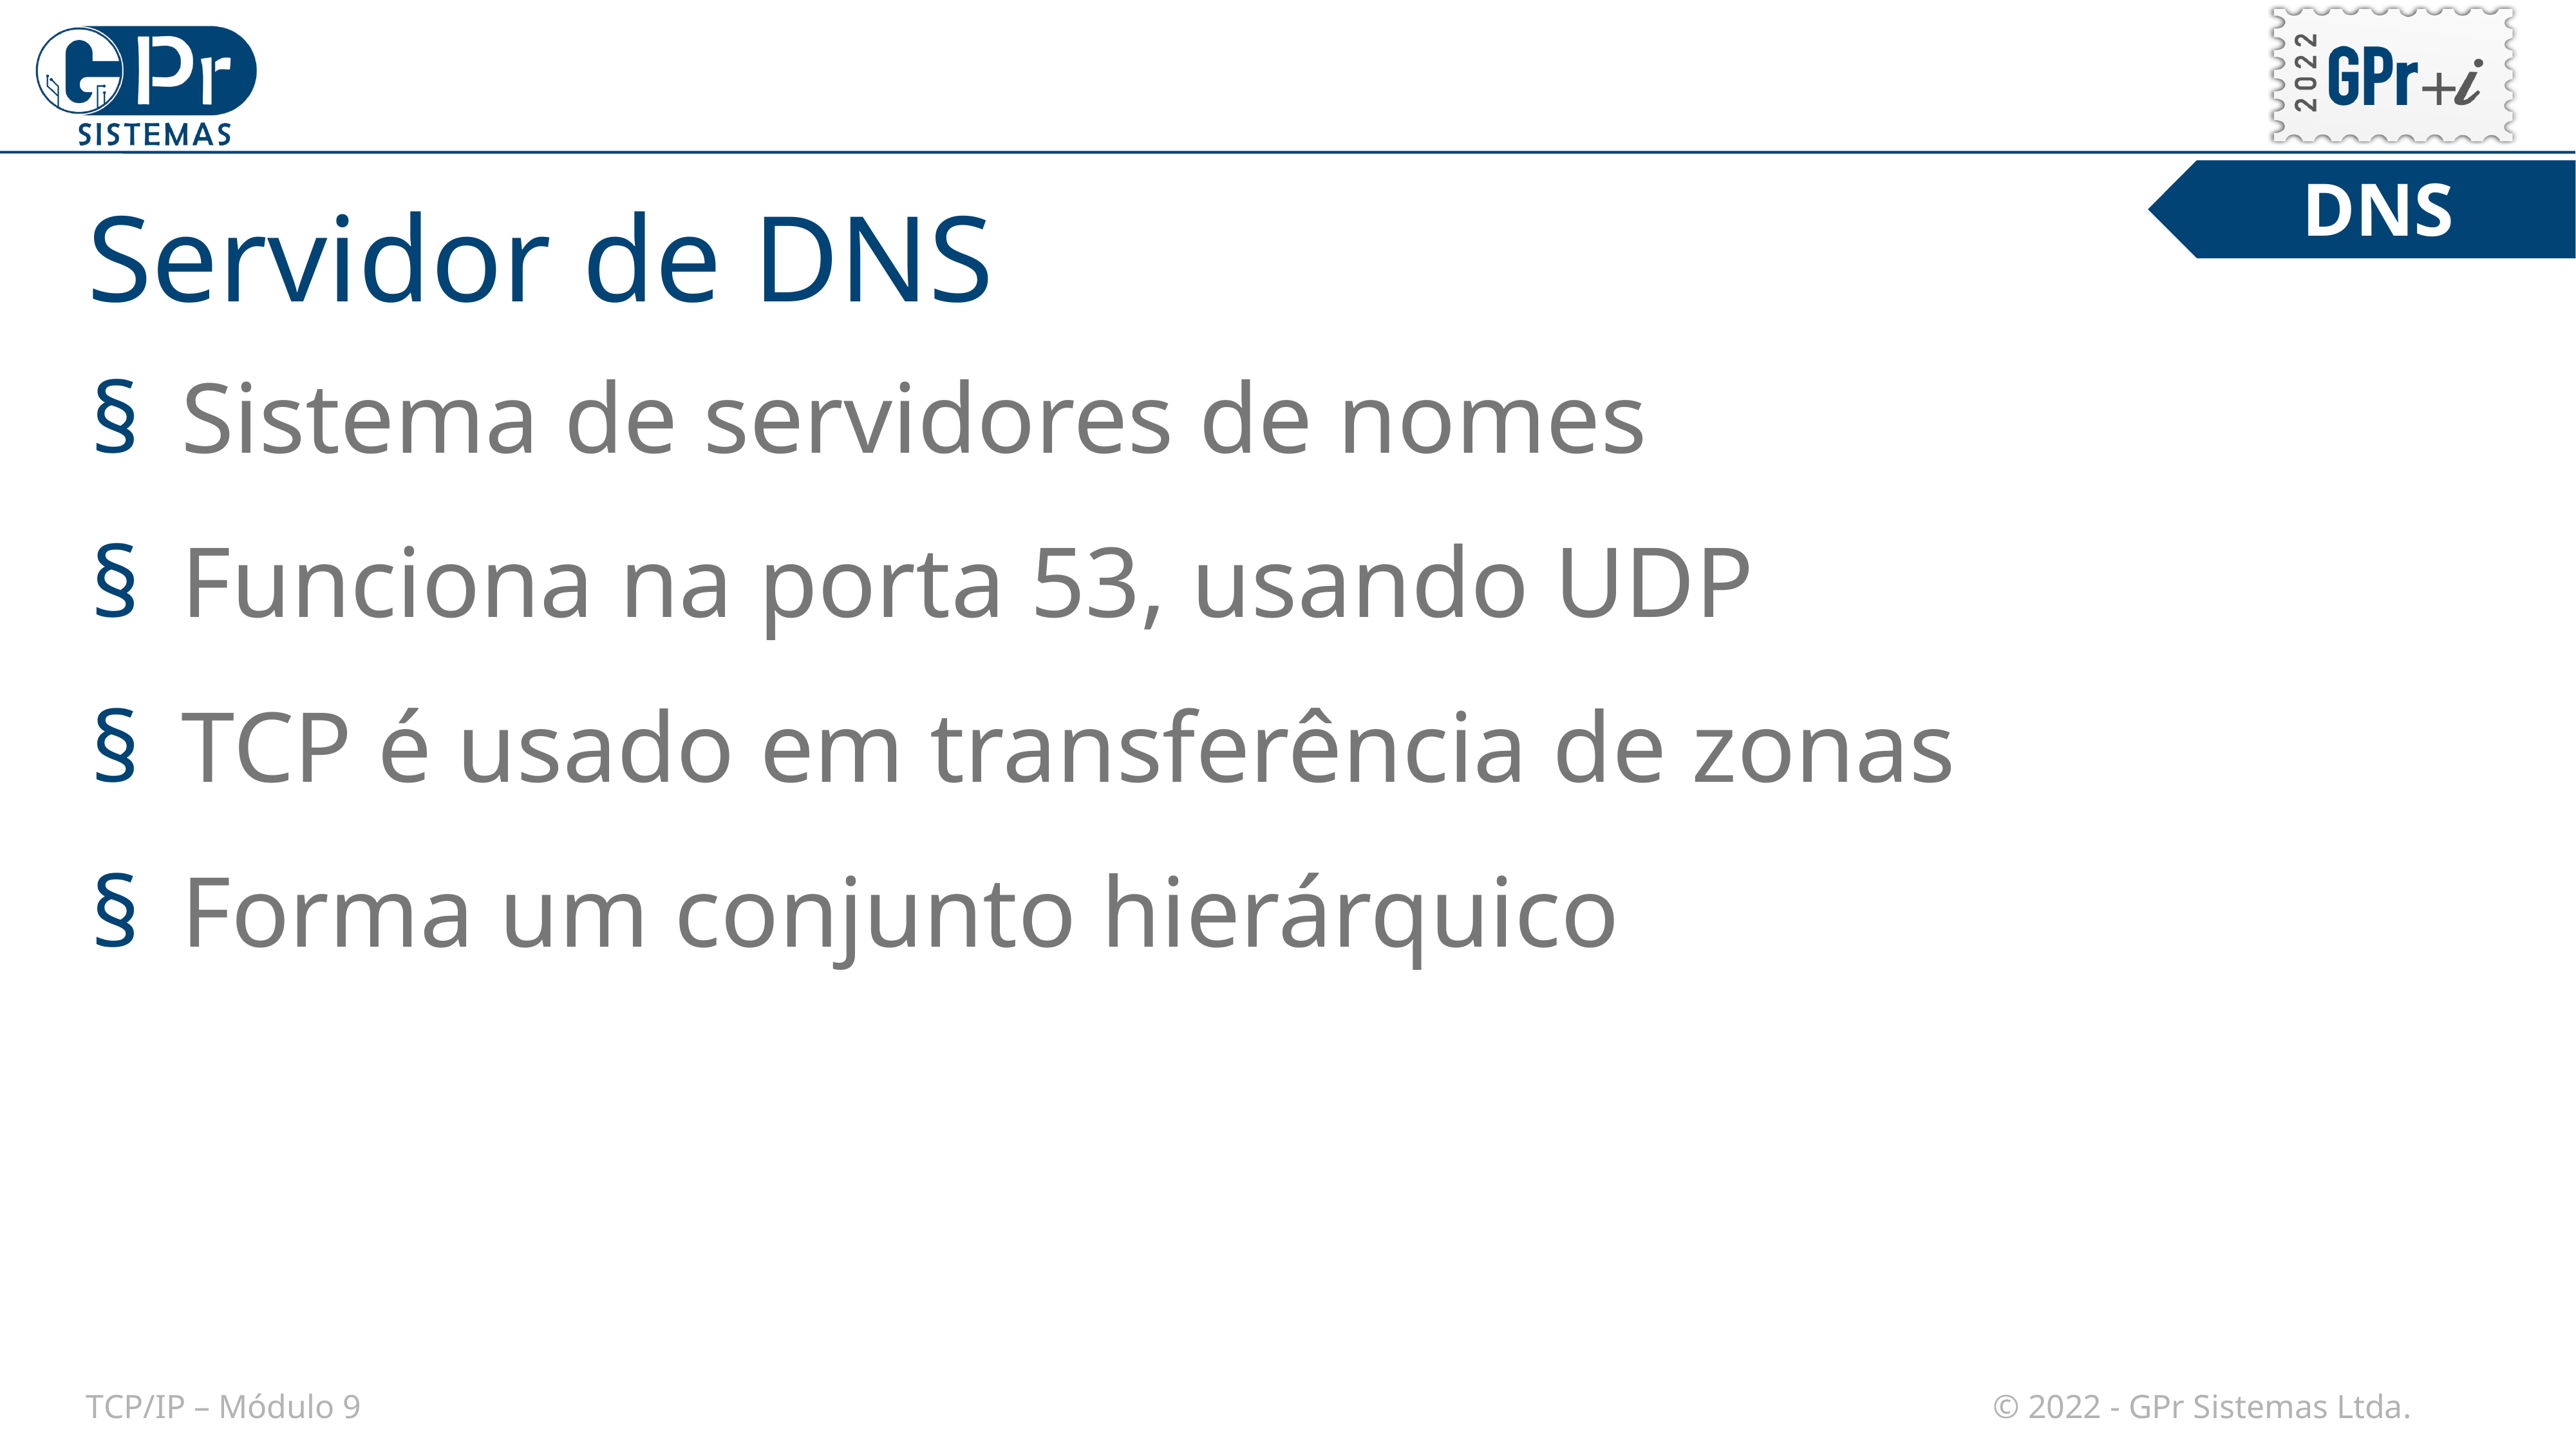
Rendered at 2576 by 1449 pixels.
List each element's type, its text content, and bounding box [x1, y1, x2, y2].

text_box [2148, 160, 2576, 258]
list Servidor de DNS [81, 169, 2496, 343]
text_box DNS [2219, 157, 2537, 256]
picture [34, 26, 257, 147]
picture [2268, 4, 2519, 145]
list Sistema de servidores de nomes Funciona na porta 53, usando UDP TCP é usado em transferência de zonas Forma um conjunto hierárquico [80, 319, 2496, 1382]
